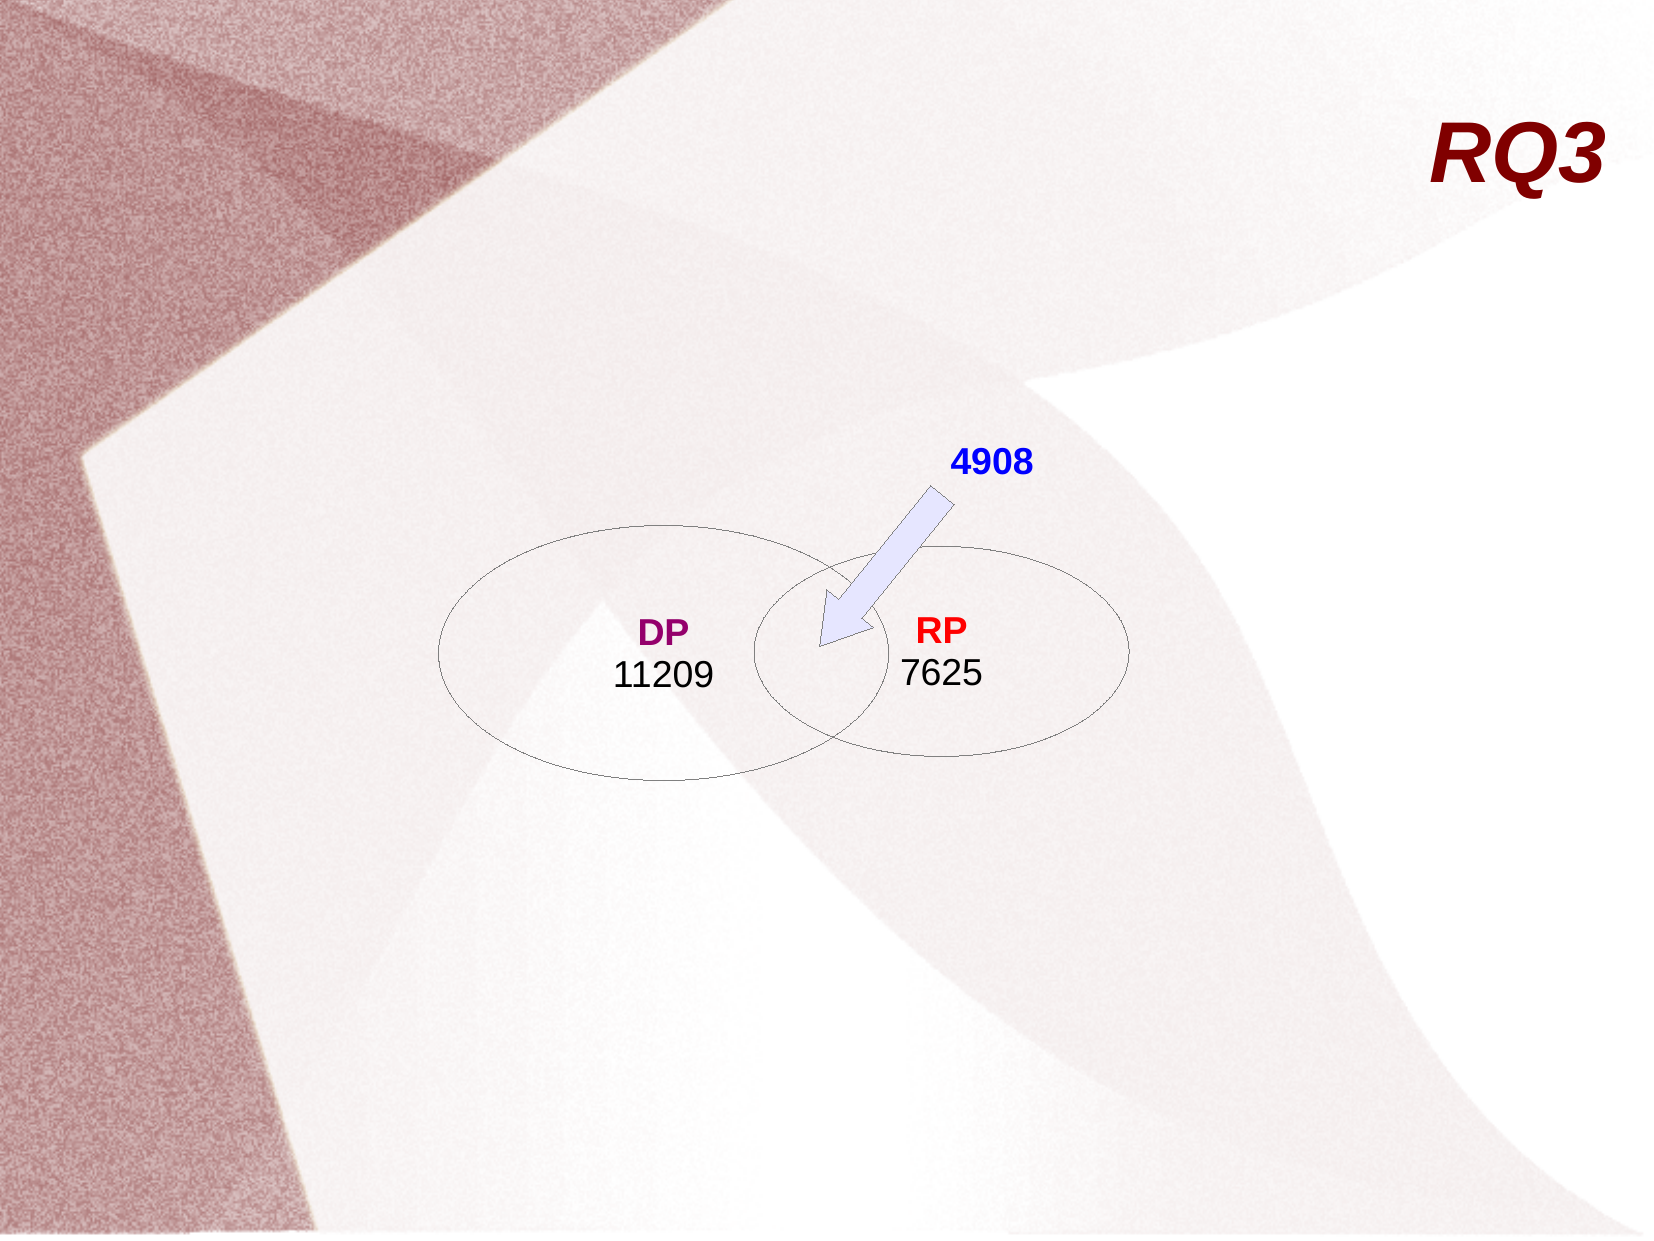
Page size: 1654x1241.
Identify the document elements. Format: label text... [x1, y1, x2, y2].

title RQ3 [596, 49, 1607, 257]
text_box [819, 485, 955, 647]
picture [0, 0, 1654, 1241]
text_box 4908 [935, 432, 1071, 490]
text_box DP 11209 [438, 525, 832, 781]
text_box RP 7625 [754, 546, 1130, 757]
